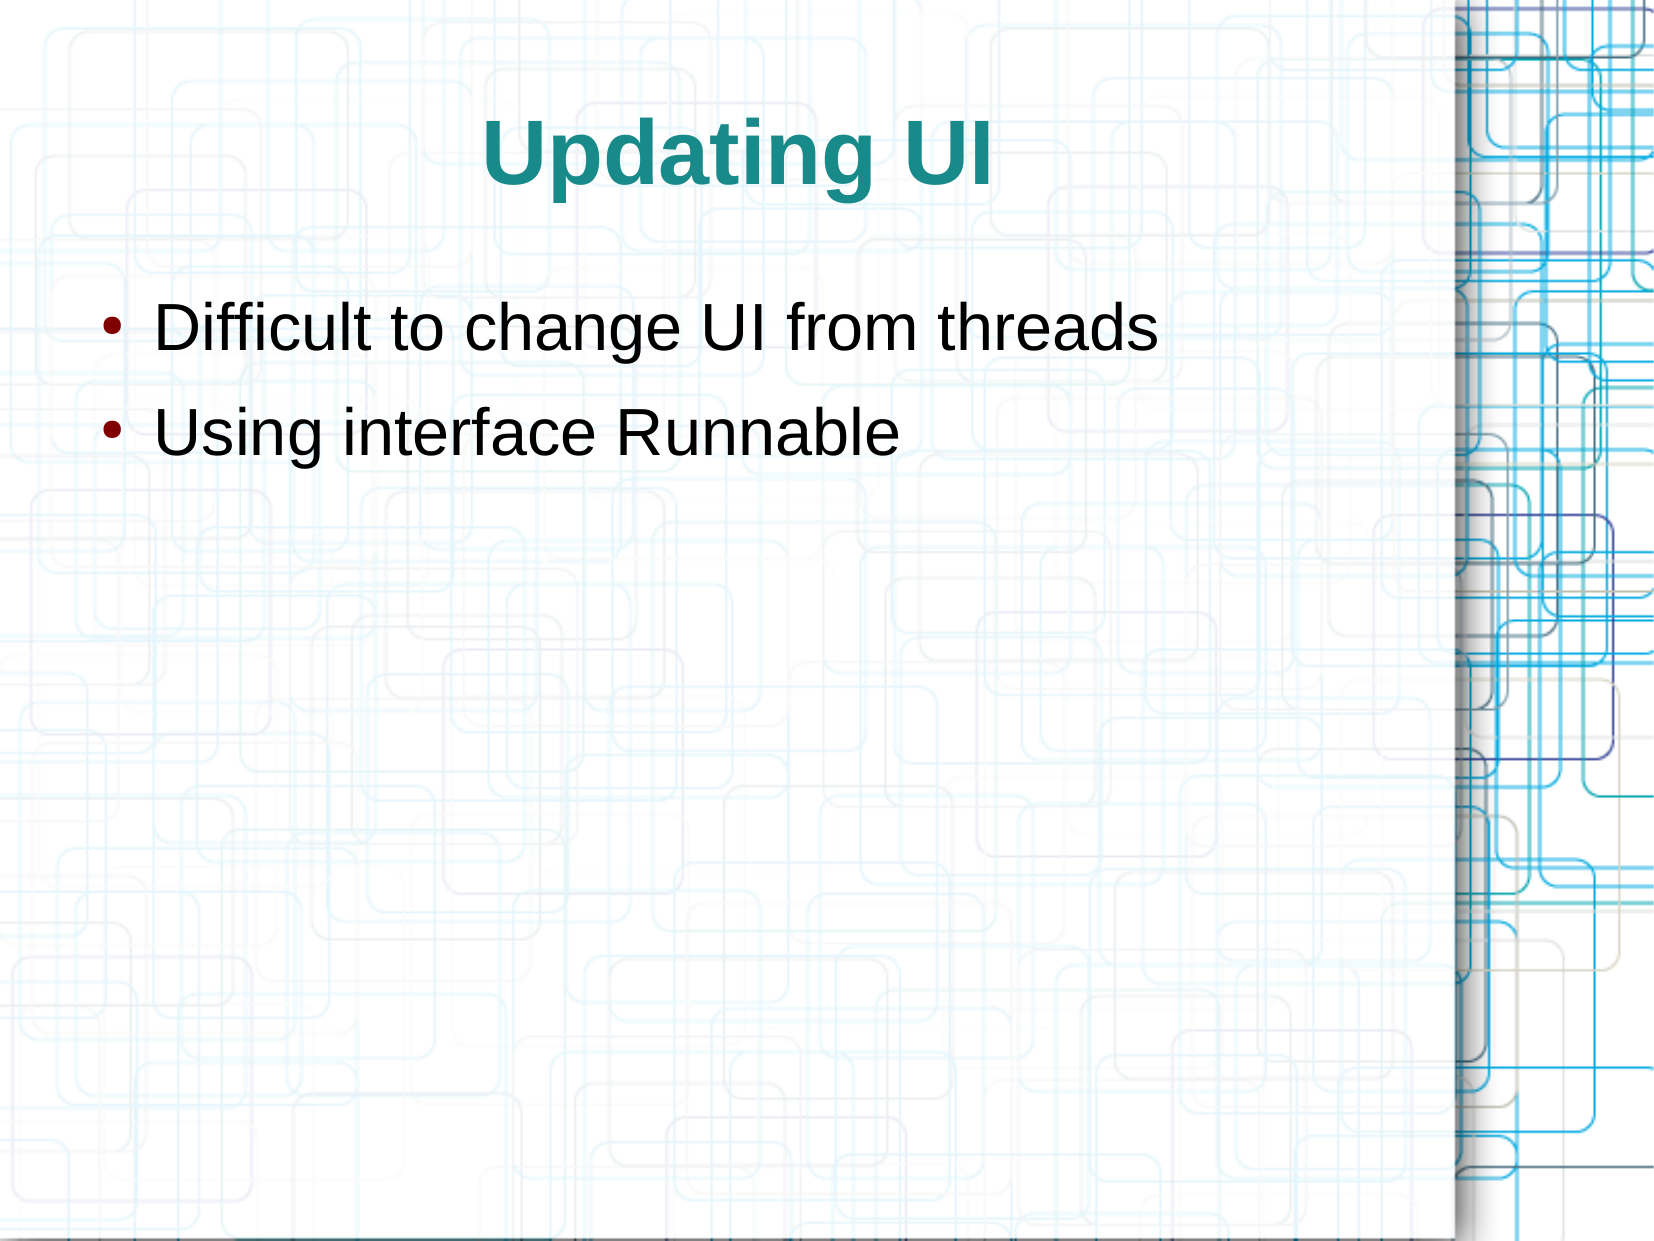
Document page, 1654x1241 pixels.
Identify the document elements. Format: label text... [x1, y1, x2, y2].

list Difficult to change UI from threads Using interface Runnable [82, 290, 1418, 1109]
picture [0, 0, 1654, 1241]
title Updating UI [59, 49, 1418, 257]
